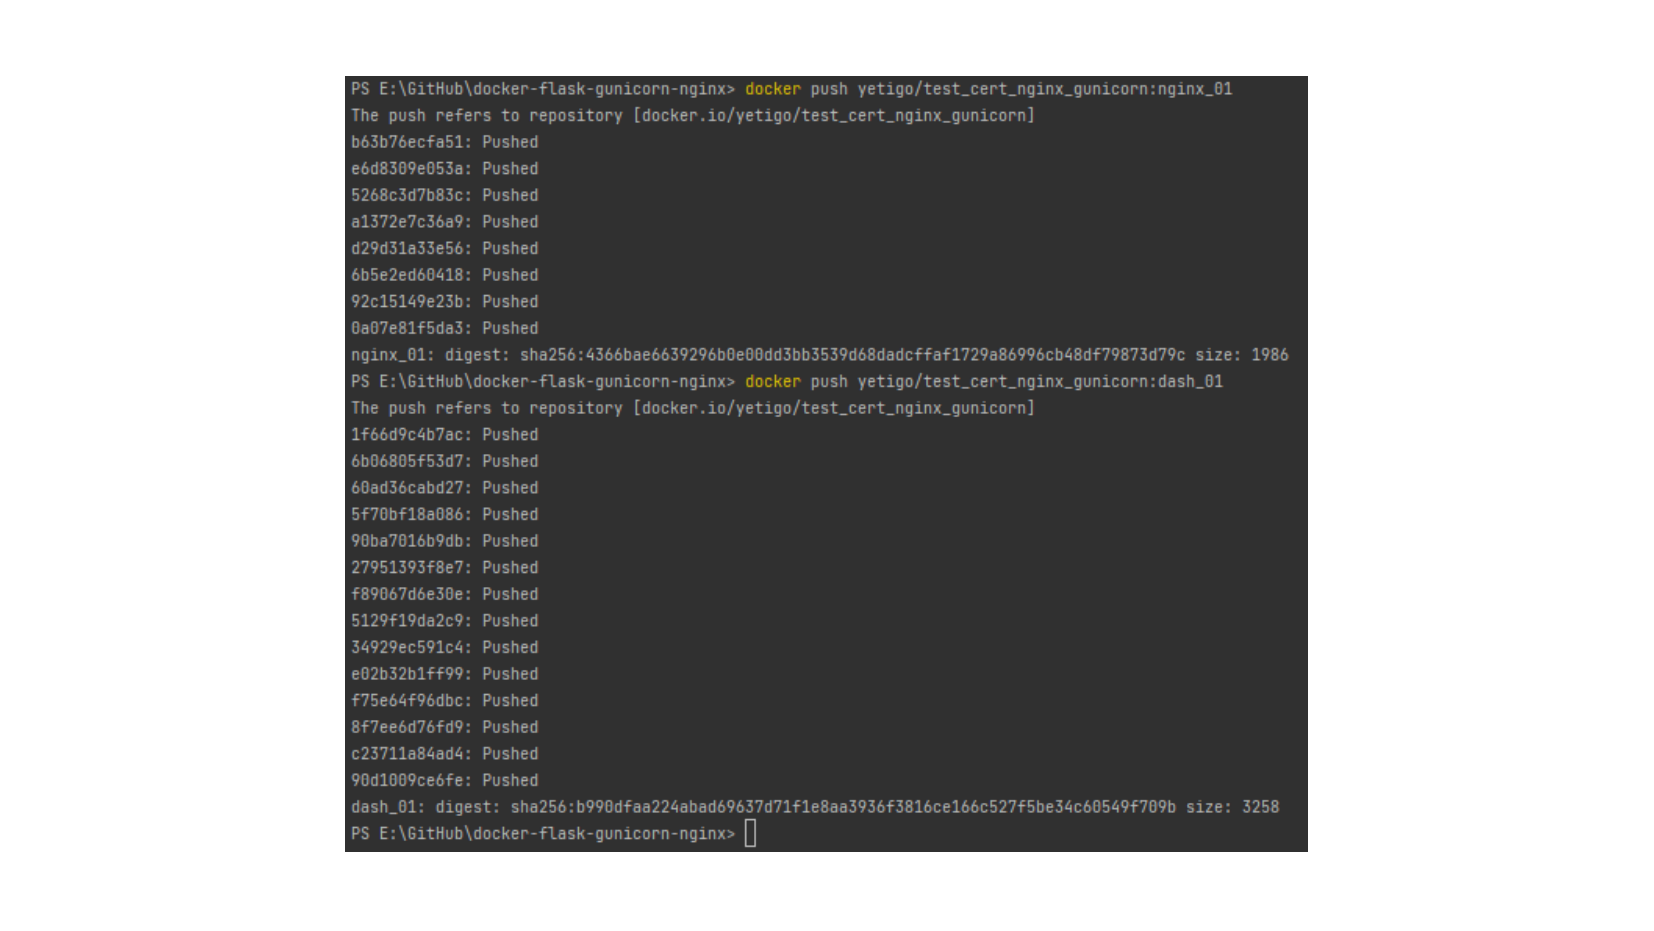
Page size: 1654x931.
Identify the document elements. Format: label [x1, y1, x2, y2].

picture [345, 76, 1308, 852]
